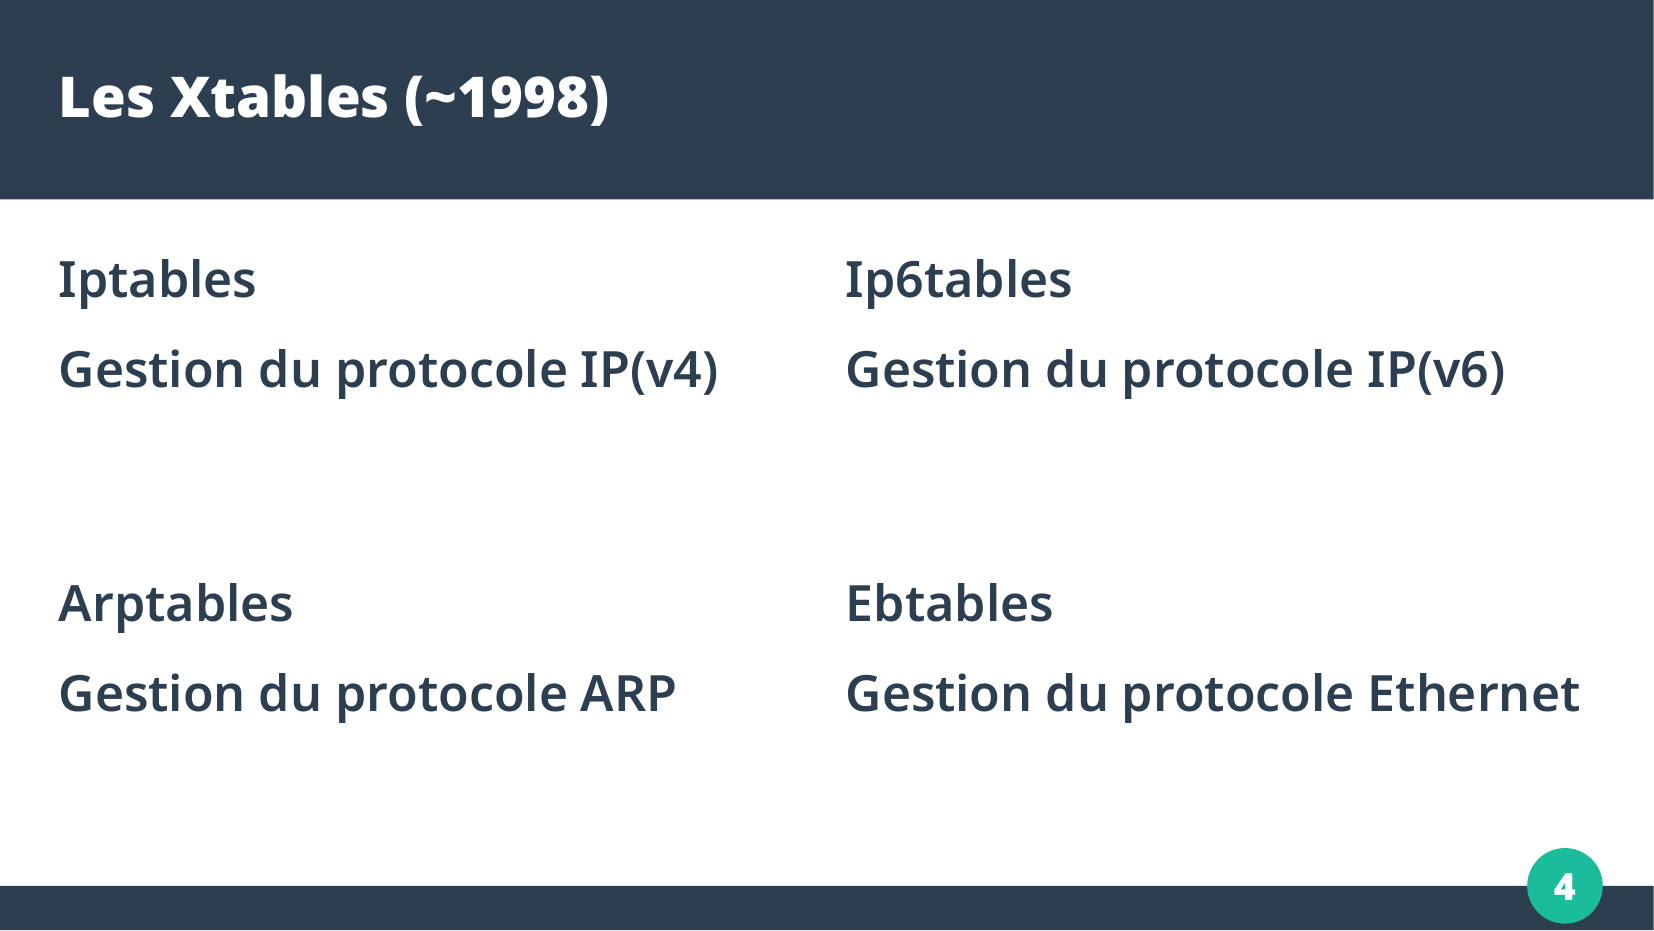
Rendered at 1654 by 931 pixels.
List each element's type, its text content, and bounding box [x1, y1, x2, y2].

list Arptables Gestion du protocole ARP [59, 567, 809, 864]
list Iptables Gestion du protocole IP(v4) [59, 243, 809, 540]
list Ip6tables Gestion du protocole IP(v6) [845, 243, 1596, 540]
list Ebtables Gestion du protocole Ethernet [845, 567, 1596, 864]
title Les Xtables (~1998) [59, 37, 1595, 155]
